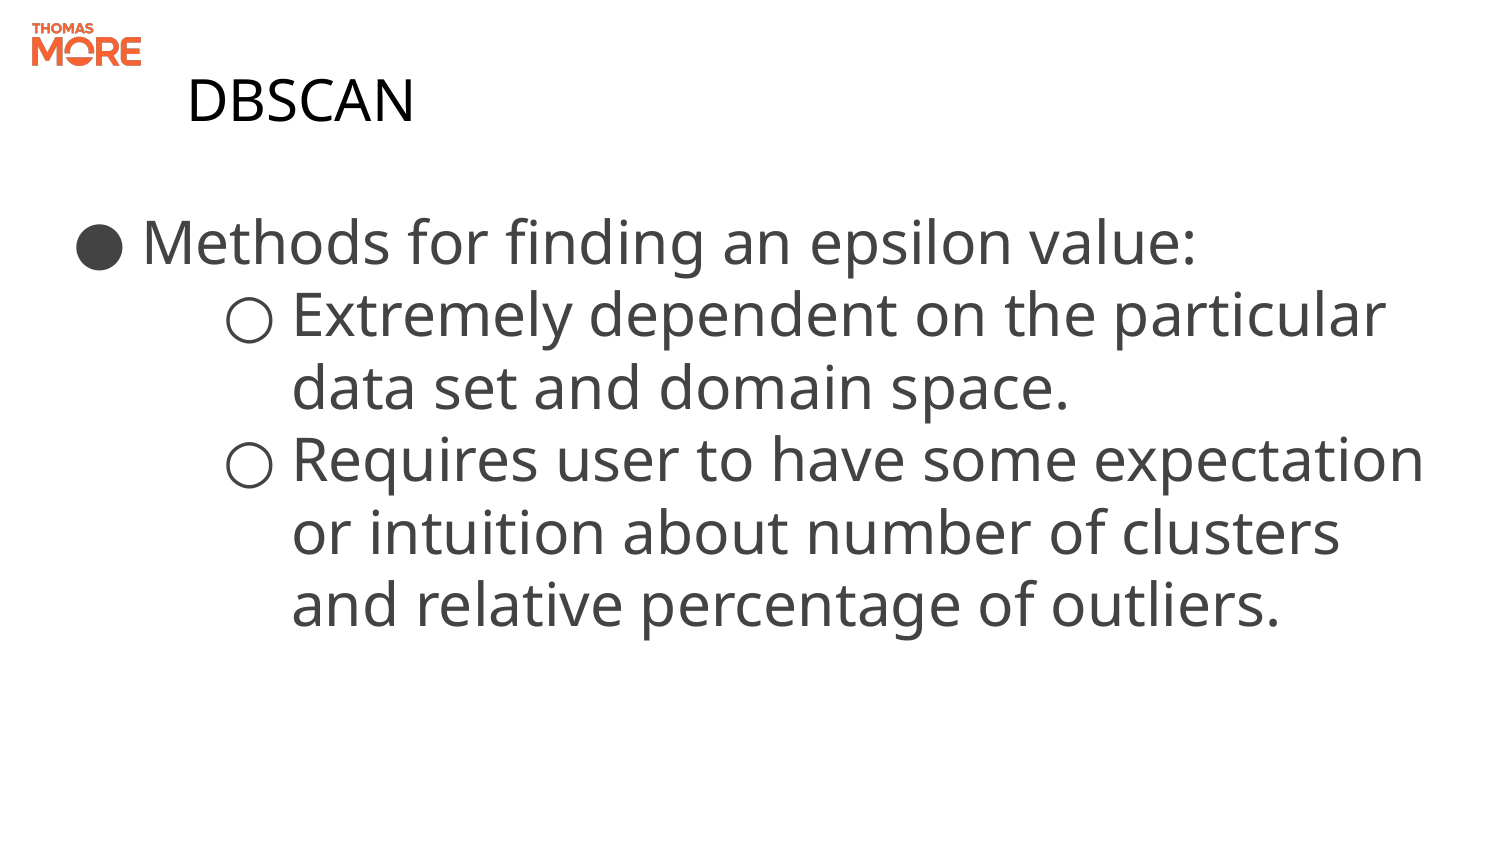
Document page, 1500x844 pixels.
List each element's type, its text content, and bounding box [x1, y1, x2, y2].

title DBSCAN [171, 48, 1449, 143]
list Methods for finding an epsilon value: Extremely dependent on the particular data set and domain space. Requires user to have some expectation or intuition about number of clusters and relative percentage of outliers. [51, 189, 1476, 750]
picture [22, 13, 151, 76]
